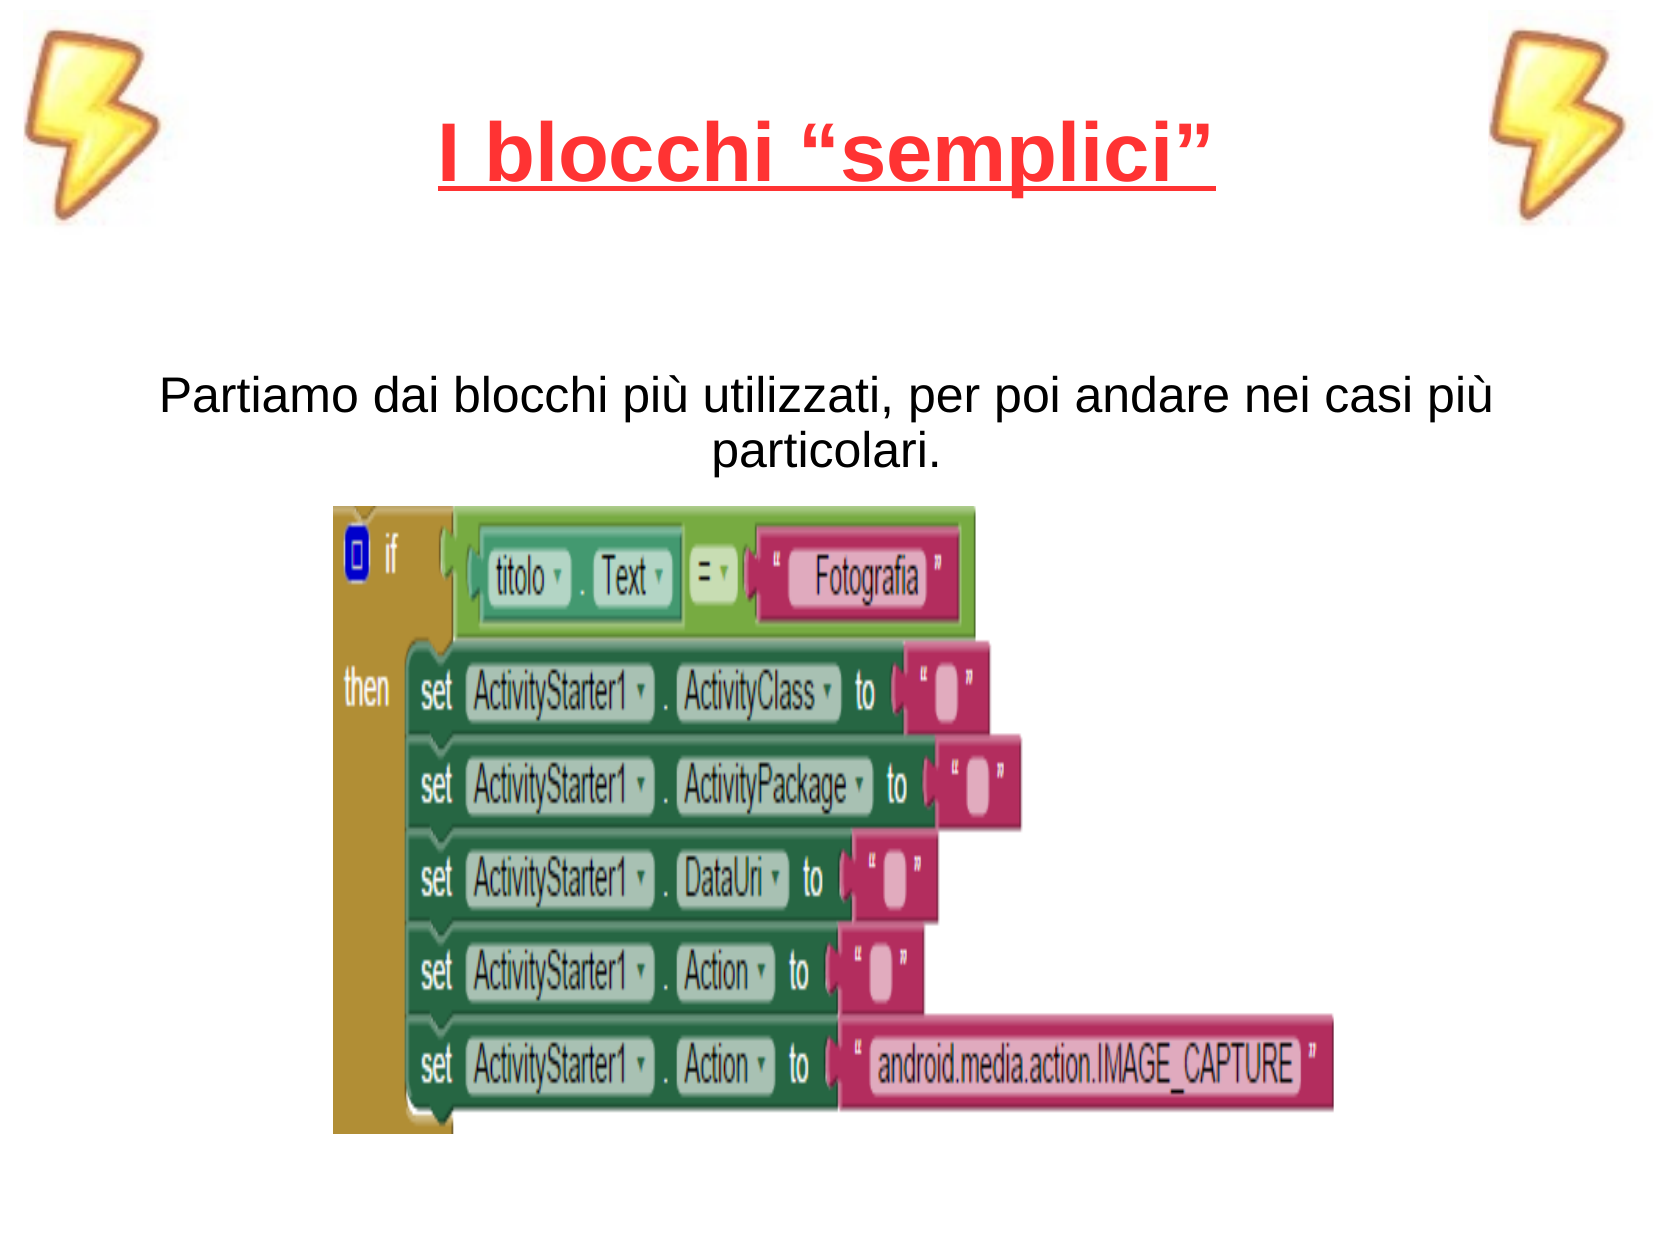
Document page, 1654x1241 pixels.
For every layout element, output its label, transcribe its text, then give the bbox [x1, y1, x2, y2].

picture [333, 506, 1359, 1134]
picture [23, 10, 189, 237]
subtitle Partiamo dai blocchi più utilizzati, per poi andare nei casi più particolari. [82, 290, 1571, 556]
picture [1488, 10, 1654, 237]
title I blocchi “semplici” [82, 49, 1571, 257]
